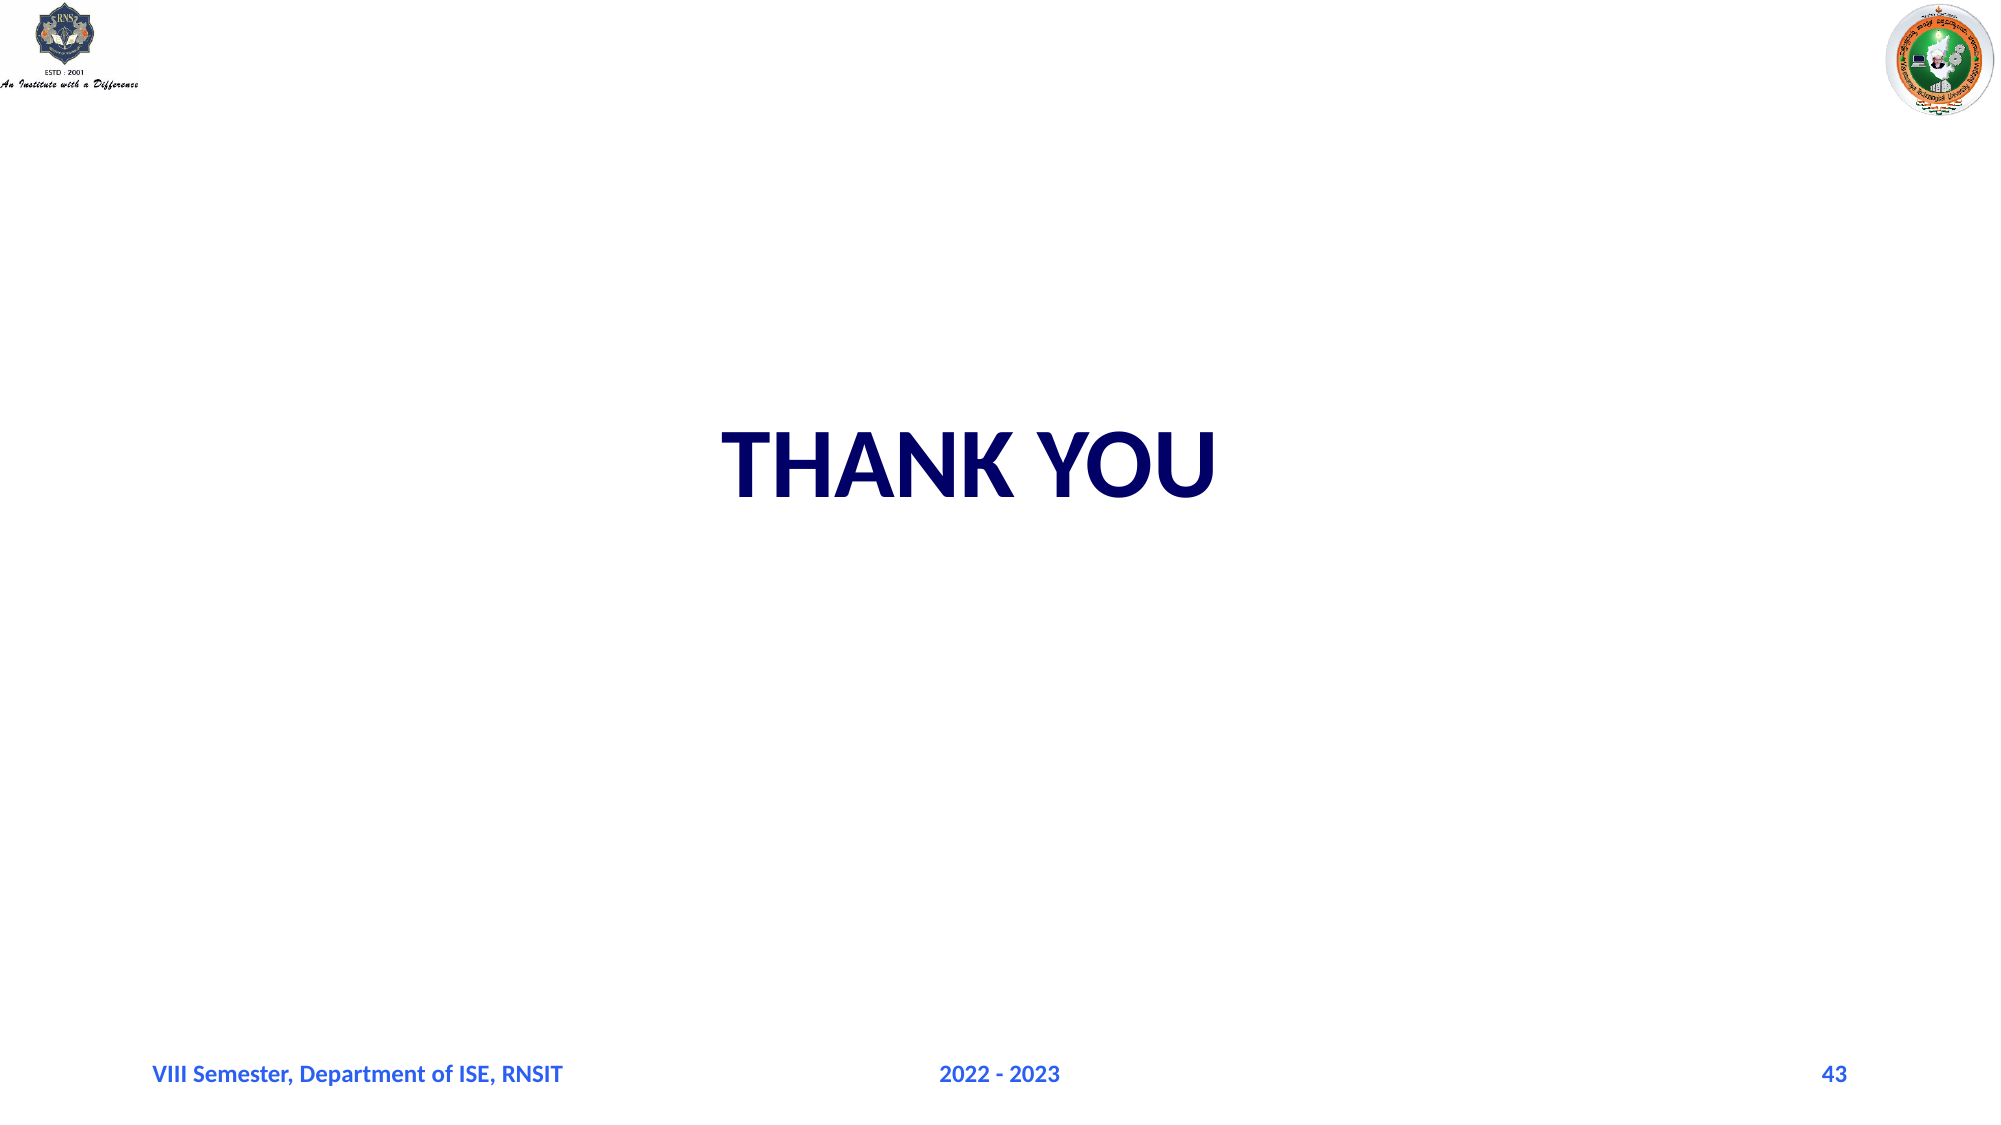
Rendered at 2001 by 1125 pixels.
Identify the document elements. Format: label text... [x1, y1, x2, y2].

title THANK YOU [432, 403, 1508, 528]
picture [1882, 2, 1997, 117]
footer 2022 - 2023 [662, 1042, 1338, 1103]
picture [0, 0, 138, 90]
slide_number VIII Semester, Department of ISE, RNSIT [137, 1042, 662, 1103]
slide_number <number> [1412, 1042, 1863, 1103]
